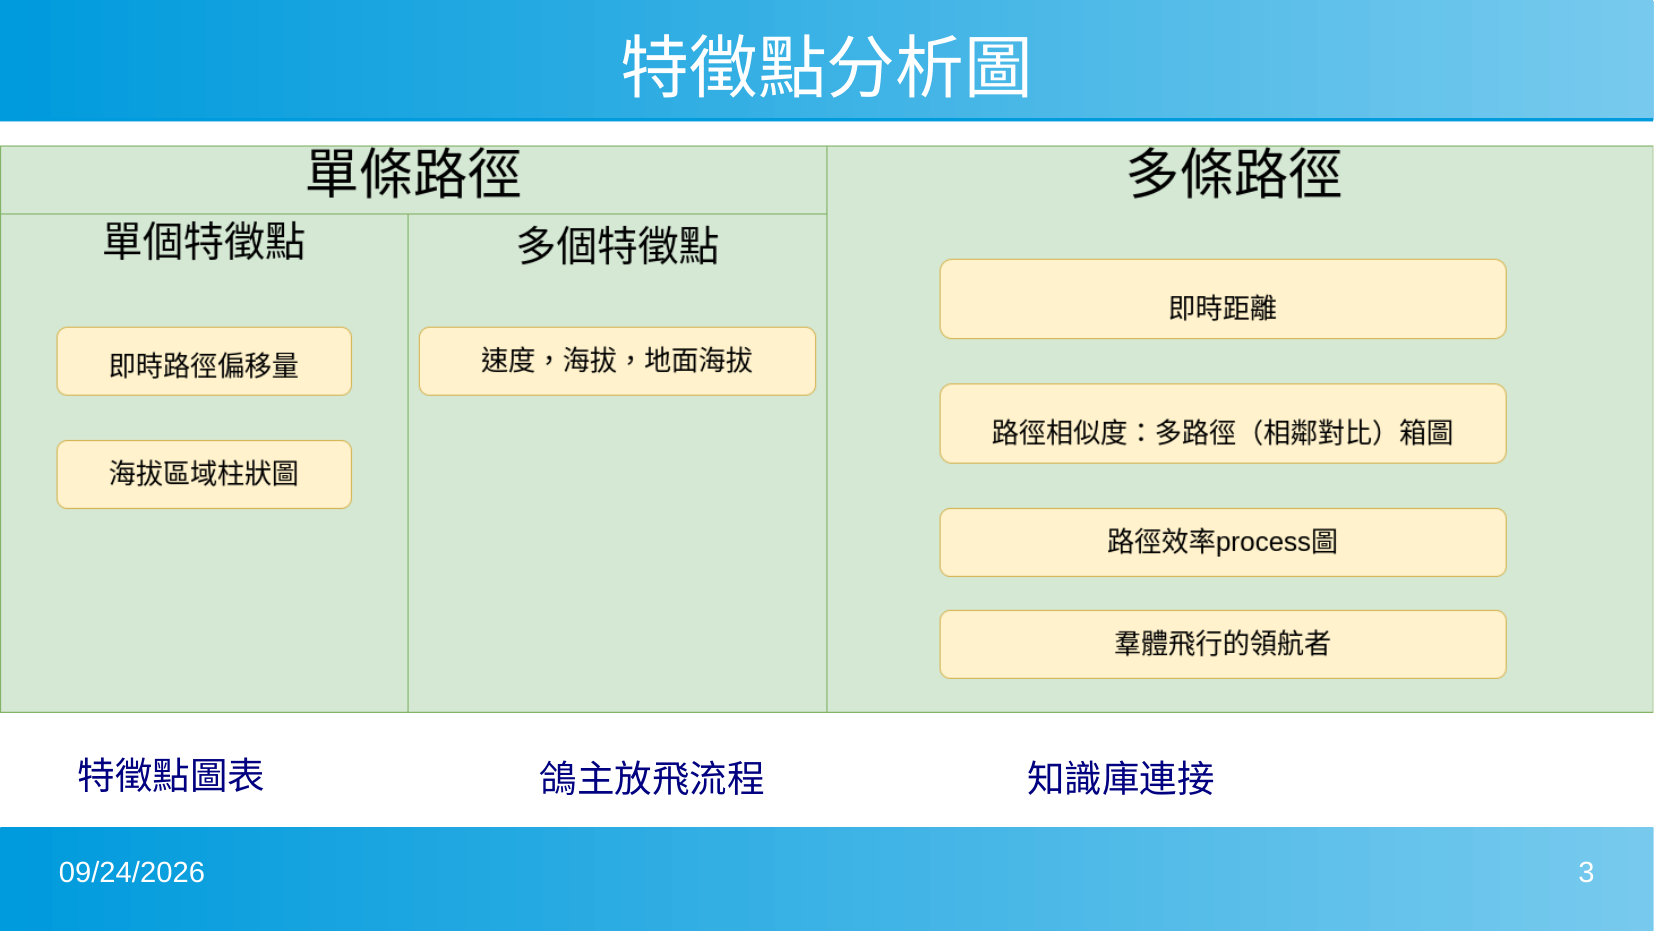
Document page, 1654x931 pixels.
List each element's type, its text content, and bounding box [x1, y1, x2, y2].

picture [0, 141, 1654, 713]
text_box 知識庫連接 [1012, 750, 1313, 809]
text_box 特徵點圖表 [63, 746, 409, 806]
text_box 鴿主放飛流程 [525, 750, 863, 809]
title 特徵點分析圖 [59, 28, 1595, 109]
